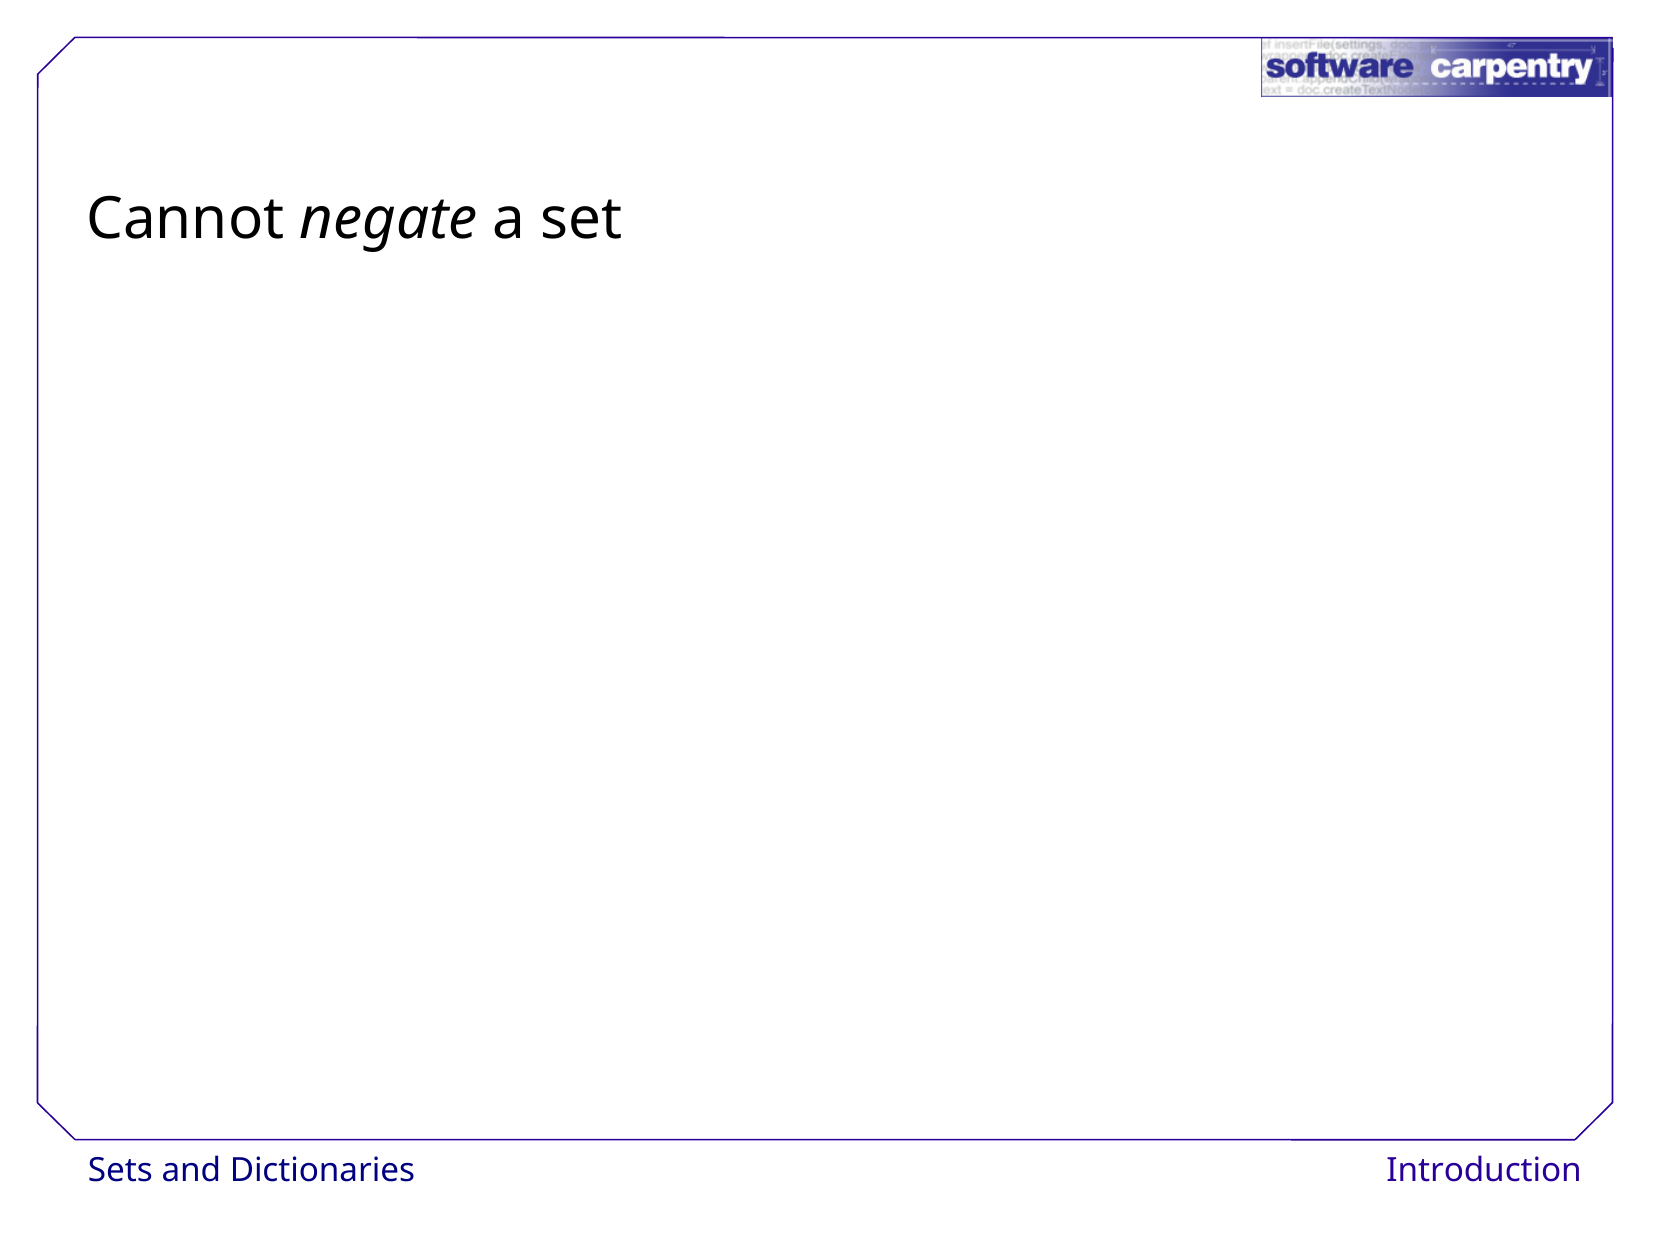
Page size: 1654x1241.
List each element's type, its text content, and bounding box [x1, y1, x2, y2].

text_box Cannot negate a set [71, 138, 788, 259]
picture [1261, 39, 1613, 97]
